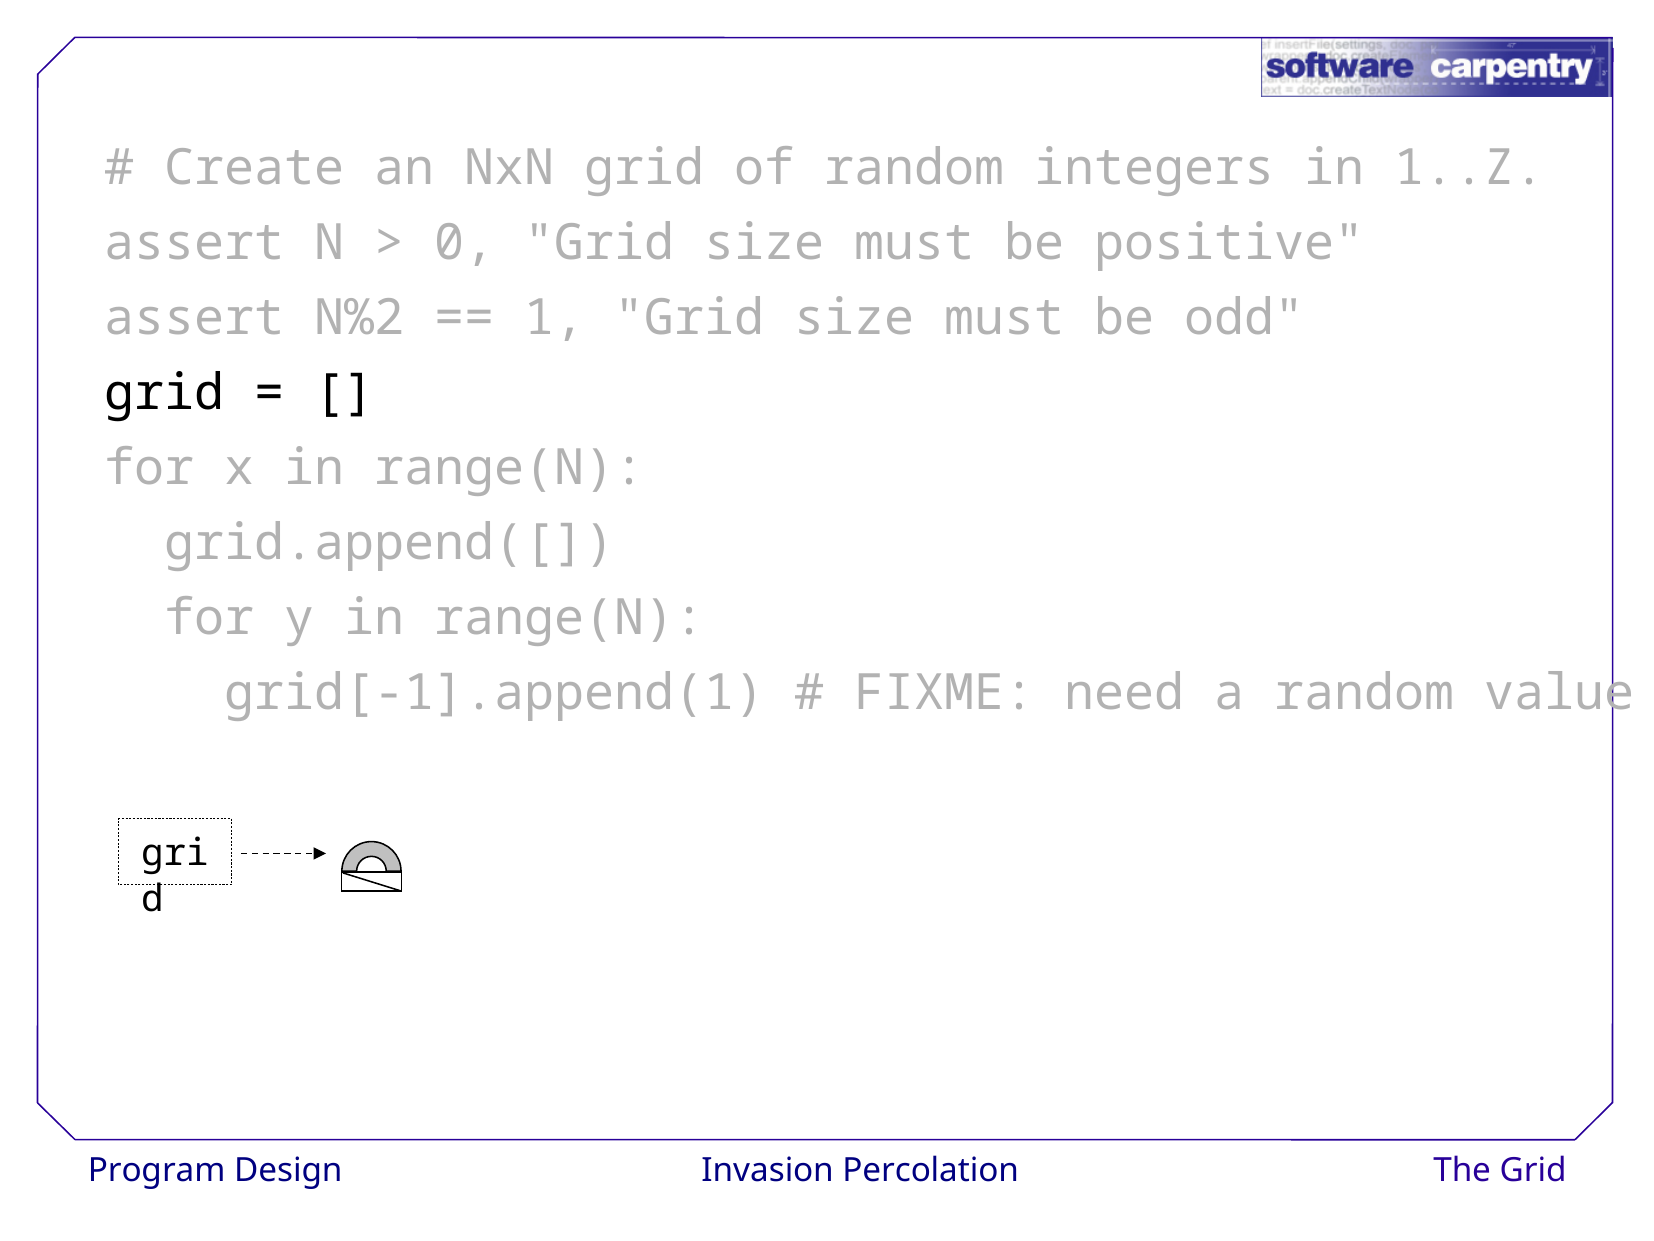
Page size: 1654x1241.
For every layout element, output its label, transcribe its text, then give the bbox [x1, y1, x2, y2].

picture [1261, 39, 1613, 97]
text_box # Create an NxN grid of random integers in 1..Z. assert N > 0, "Grid size must be positive" assert N%2 == 1, "Grid size must be odd" grid = [] for x in range(N): grid.append([]) for y in range(N): grid[-1].append(1) # FIXME: need a random value [89, 112, 1508, 999]
text_box grid [118, 818, 232, 885]
text_box [341, 841, 402, 871]
